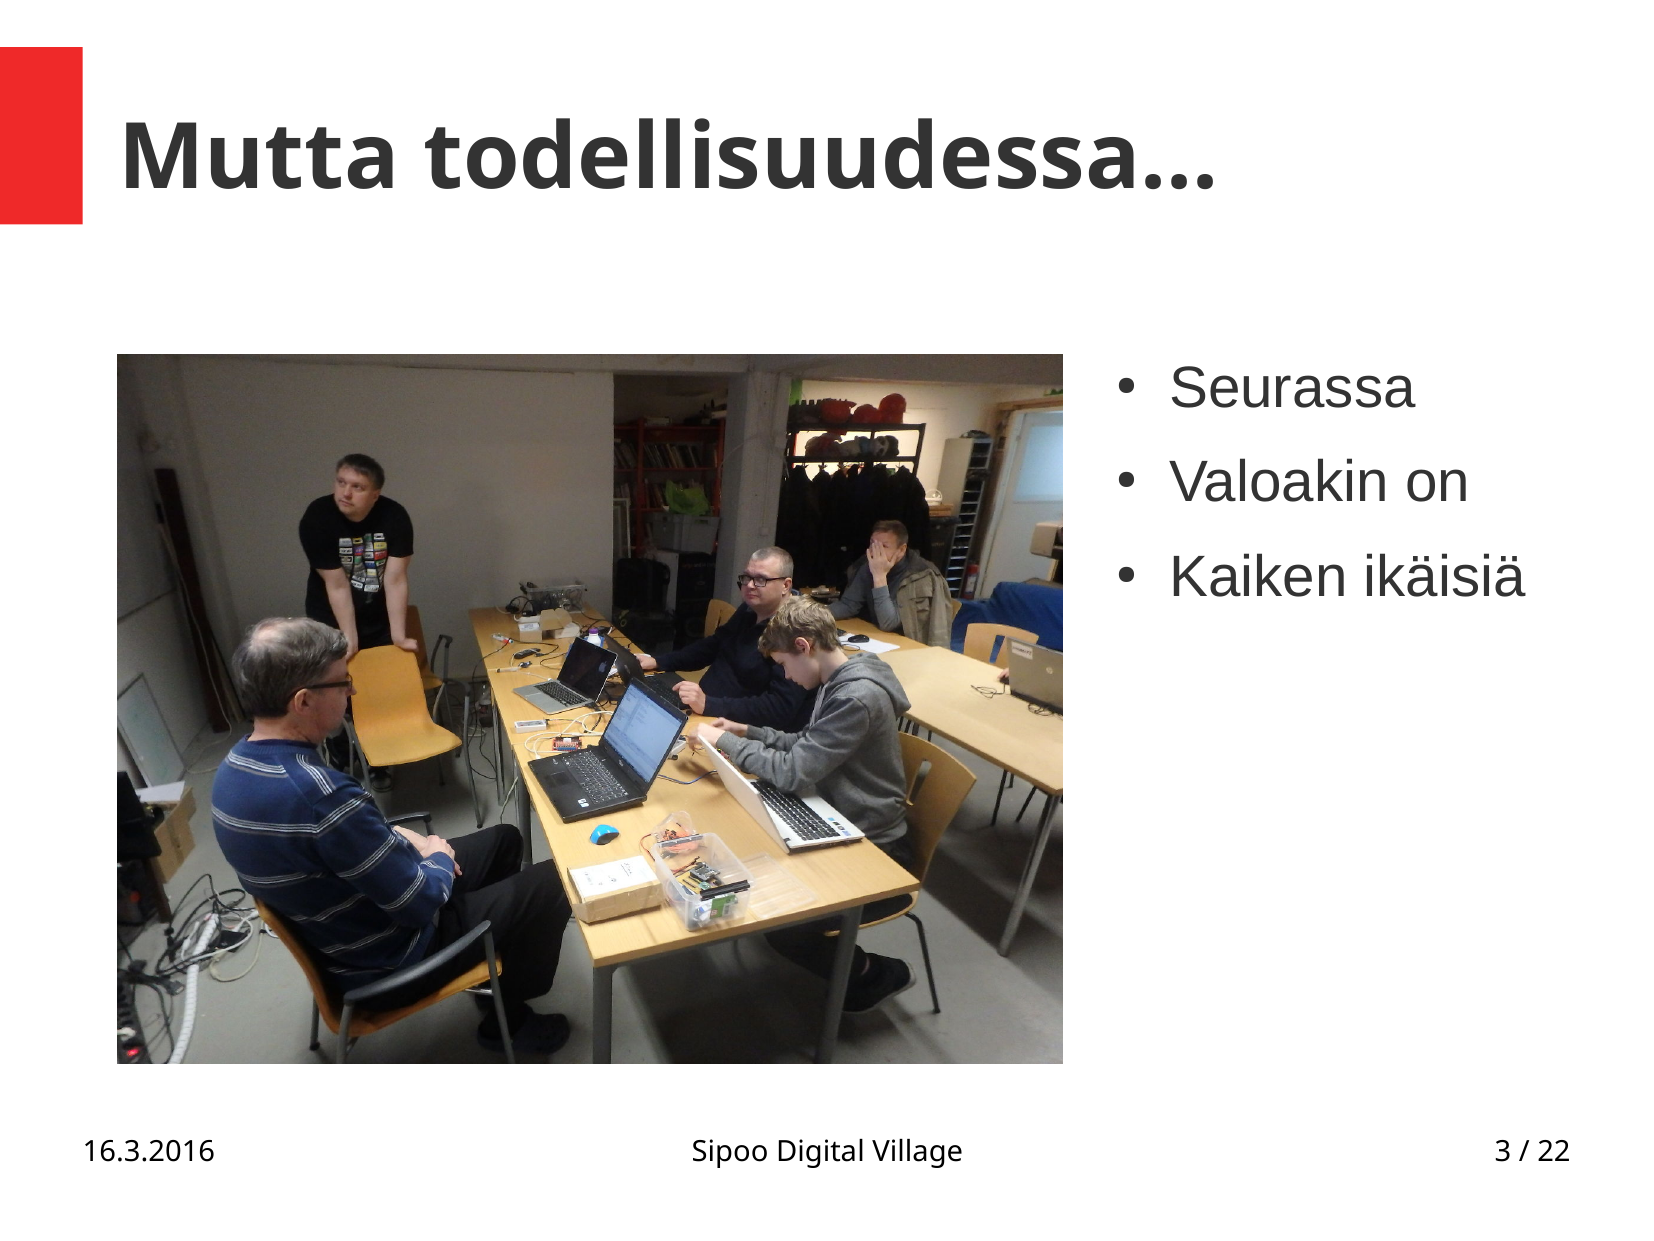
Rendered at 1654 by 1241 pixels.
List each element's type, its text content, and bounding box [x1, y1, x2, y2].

list Seurassa Valoakin on Kaiken ikäisiä [1098, 354, 1619, 934]
title Mutta todellisuudessa... [118, 49, 1571, 257]
picture [117, 354, 1063, 1064]
